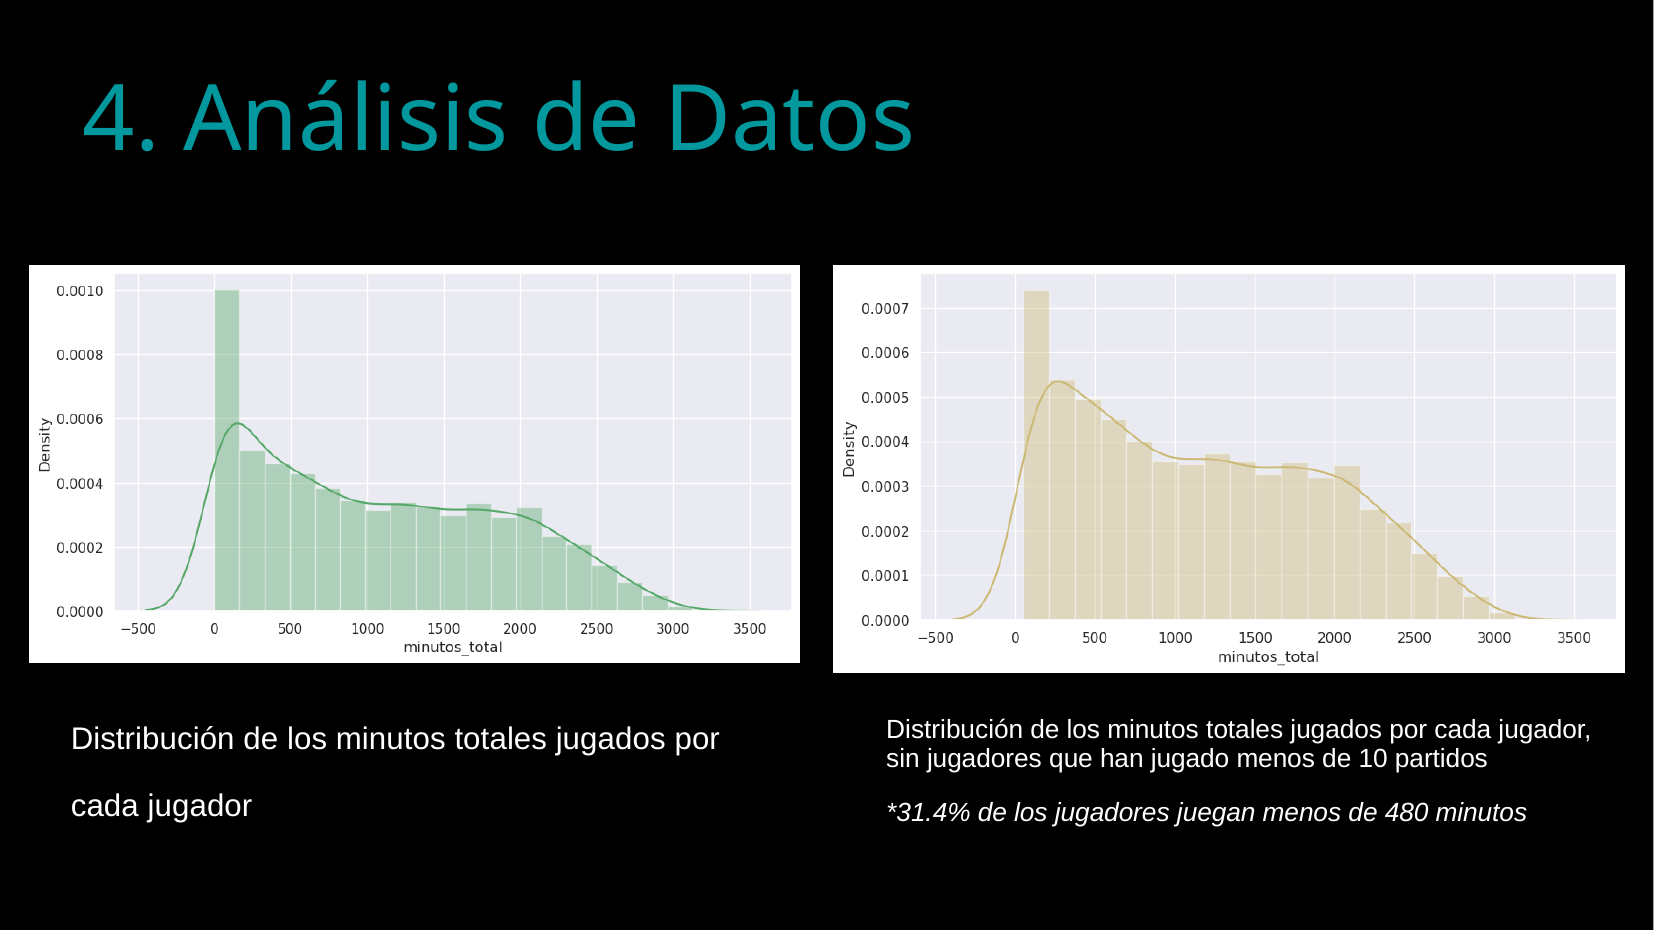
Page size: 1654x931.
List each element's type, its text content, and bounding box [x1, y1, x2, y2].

title 4. Análisis de Datos [82, 28, 1571, 201]
list Distribución de los minutos totales jugados por cada jugador [0, 679, 768, 844]
picture [29, 265, 800, 663]
list Distribución de los minutos totales jugados por cada jugador, sin jugadores que han jugado menos de 10 partidos *31.4% de los jugadores juegan menos de 480 minutos [826, 679, 1595, 834]
picture [833, 265, 1625, 673]
